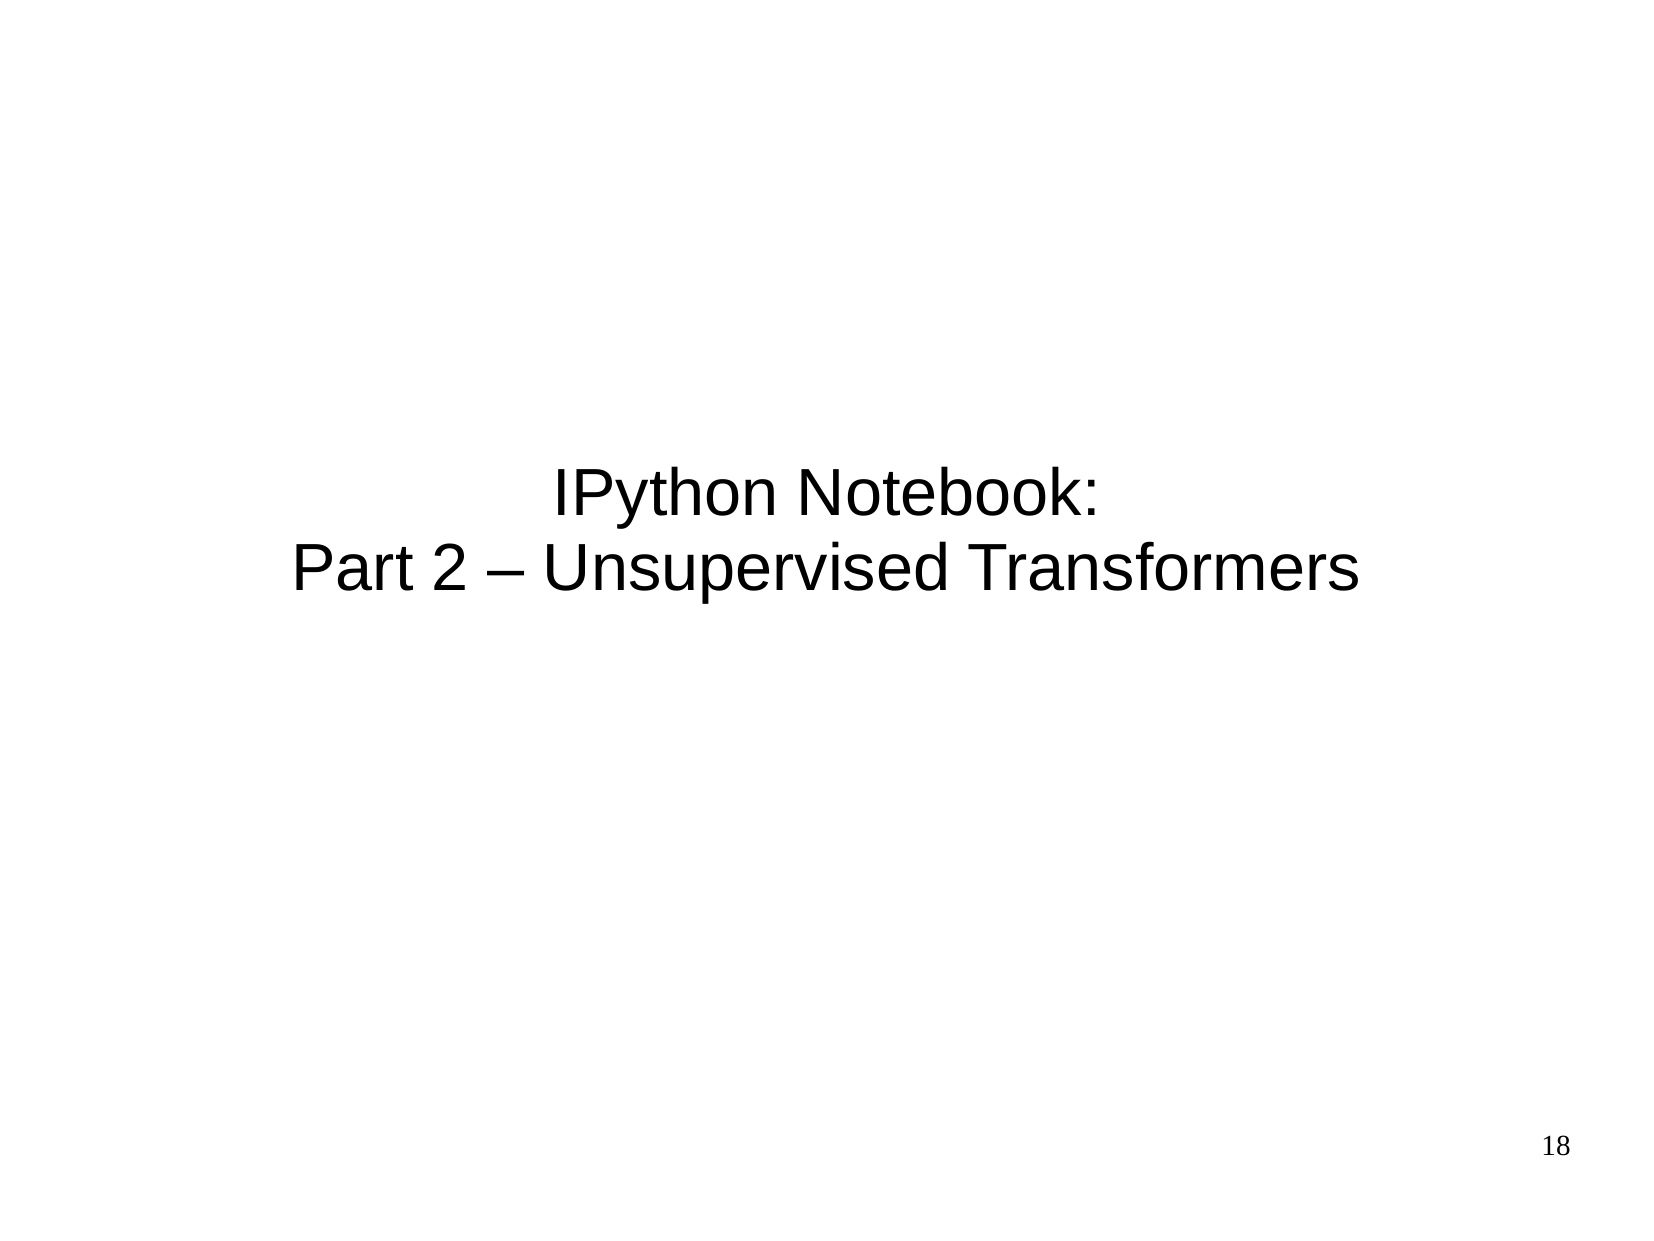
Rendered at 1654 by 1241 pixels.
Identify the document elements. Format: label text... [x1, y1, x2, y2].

subtitle IPython Notebook: Part 2 – Unsupervised Transformers [82, 49, 1571, 1010]
